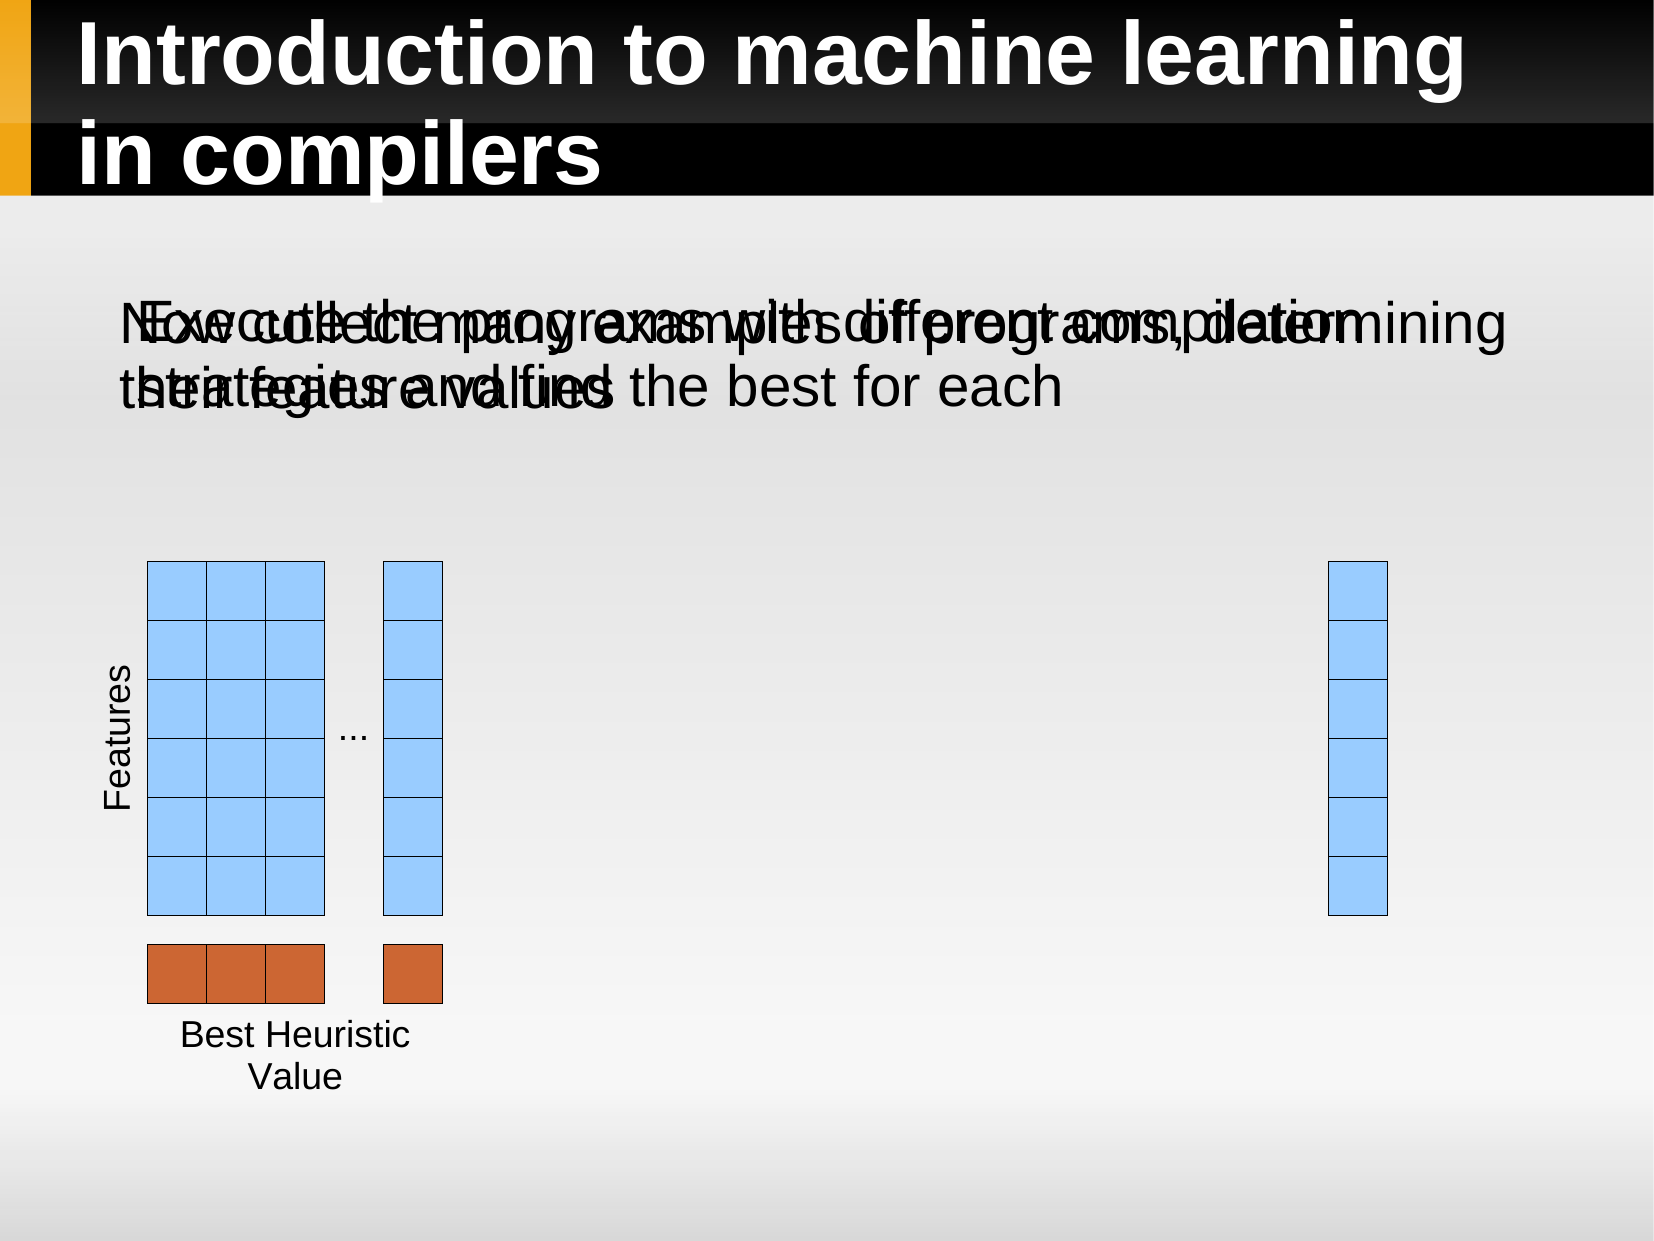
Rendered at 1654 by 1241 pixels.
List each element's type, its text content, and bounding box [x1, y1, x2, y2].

text_box [147, 944, 325, 1004]
text_box [1328, 561, 1388, 916]
text_box Features [88, 649, 146, 828]
title Introduction to machine learning in compilers [76, 0, 1565, 208]
text_box ... [323, 698, 385, 756]
text_box [383, 561, 443, 916]
text_box [383, 944, 443, 1004]
text_box Execute the programs with different compilation strategies and find the best for each [121, 281, 1399, 427]
text_box [147, 561, 325, 916]
text_box Best Heuristic Value [118, 1006, 473, 1105]
picture [0, 0, 1654, 1241]
text_box Now collect many examples of programs, determining their feature values [104, 283, 1525, 429]
